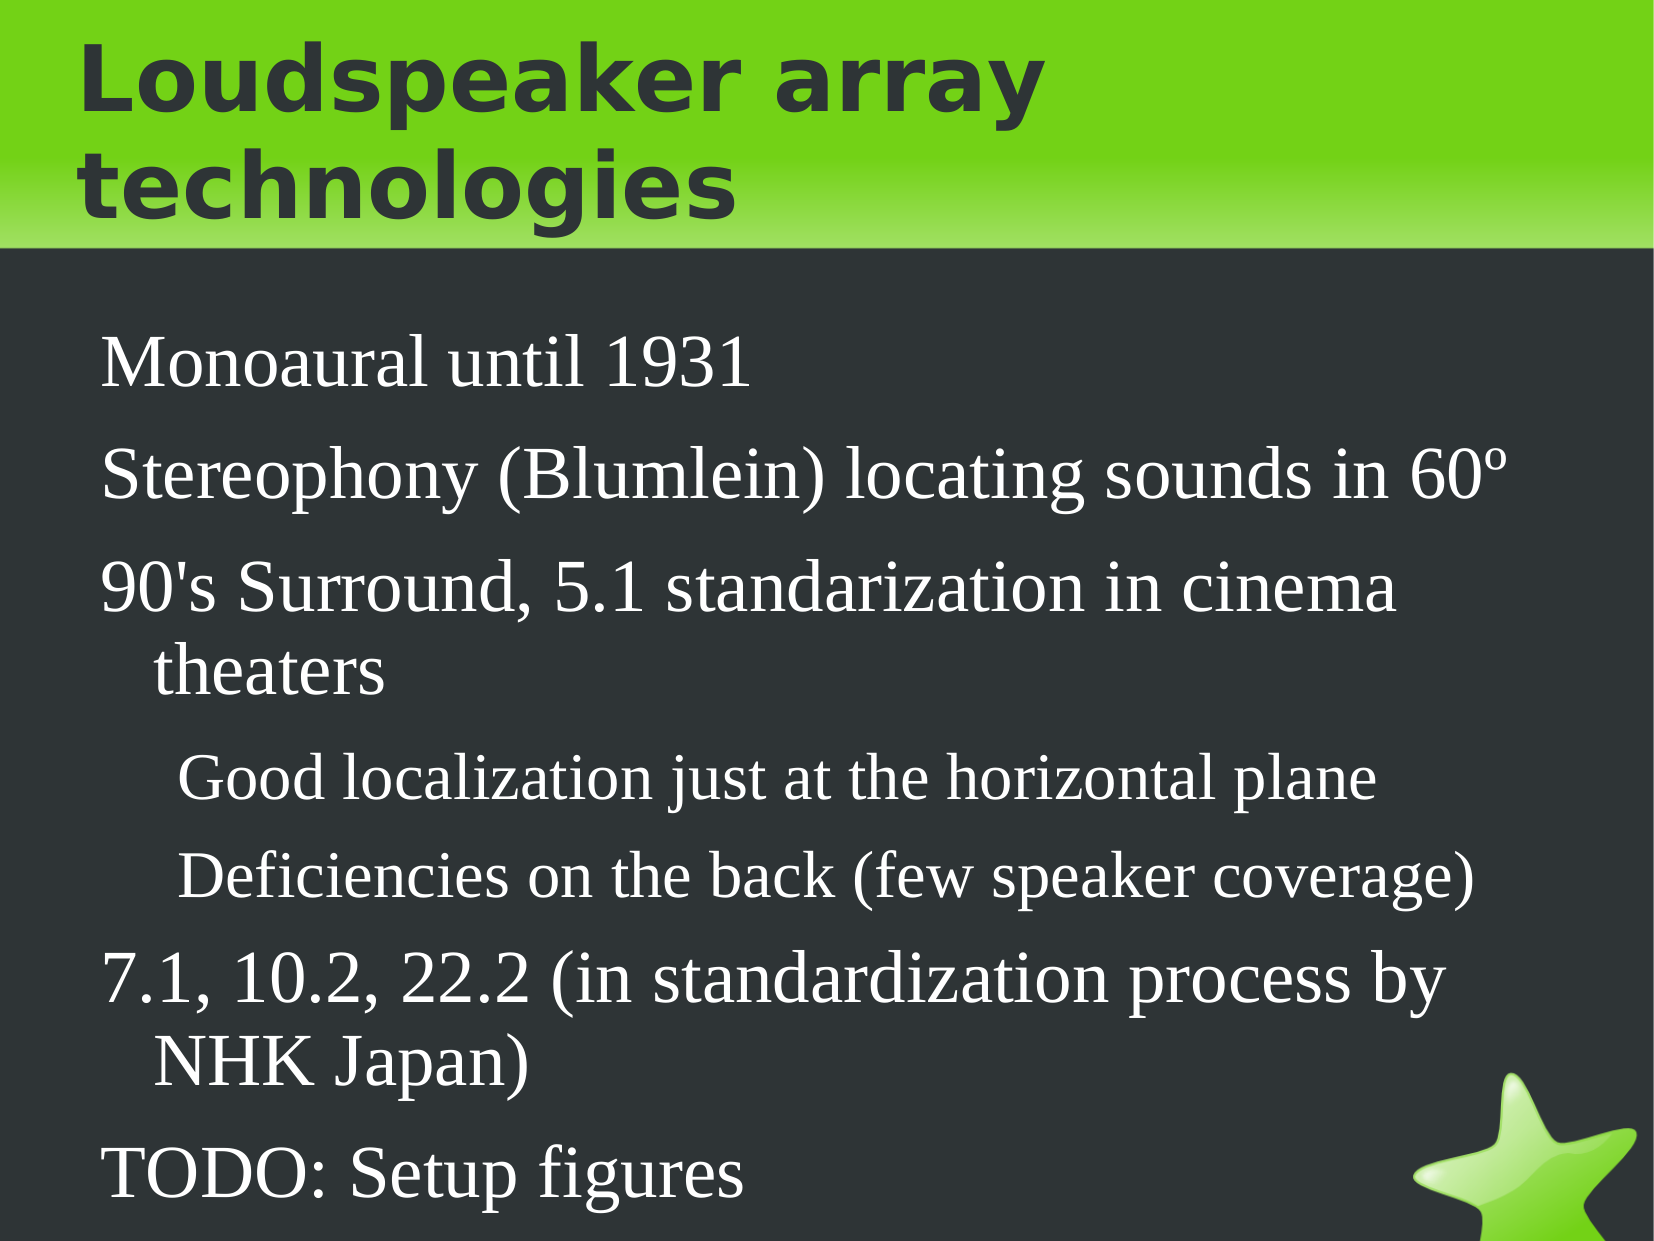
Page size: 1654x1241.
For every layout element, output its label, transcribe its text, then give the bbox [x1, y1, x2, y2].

title Loudspeaker array technologies [76, 25, 1565, 240]
picture [0, 0, 1654, 1241]
list Monoaural until 1931 Stereophony (Blumlein) locating sounds in 60º 90's Surround, 5.1 standarization in cinema theaters Good localization just at the horizontal plane Deficiencies on the back (few speaker coverage) 7.1, 10.2, 22.2 (in standardization process by NHK Japan) TODO: Setup figures [82, 319, 1571, 1241]
